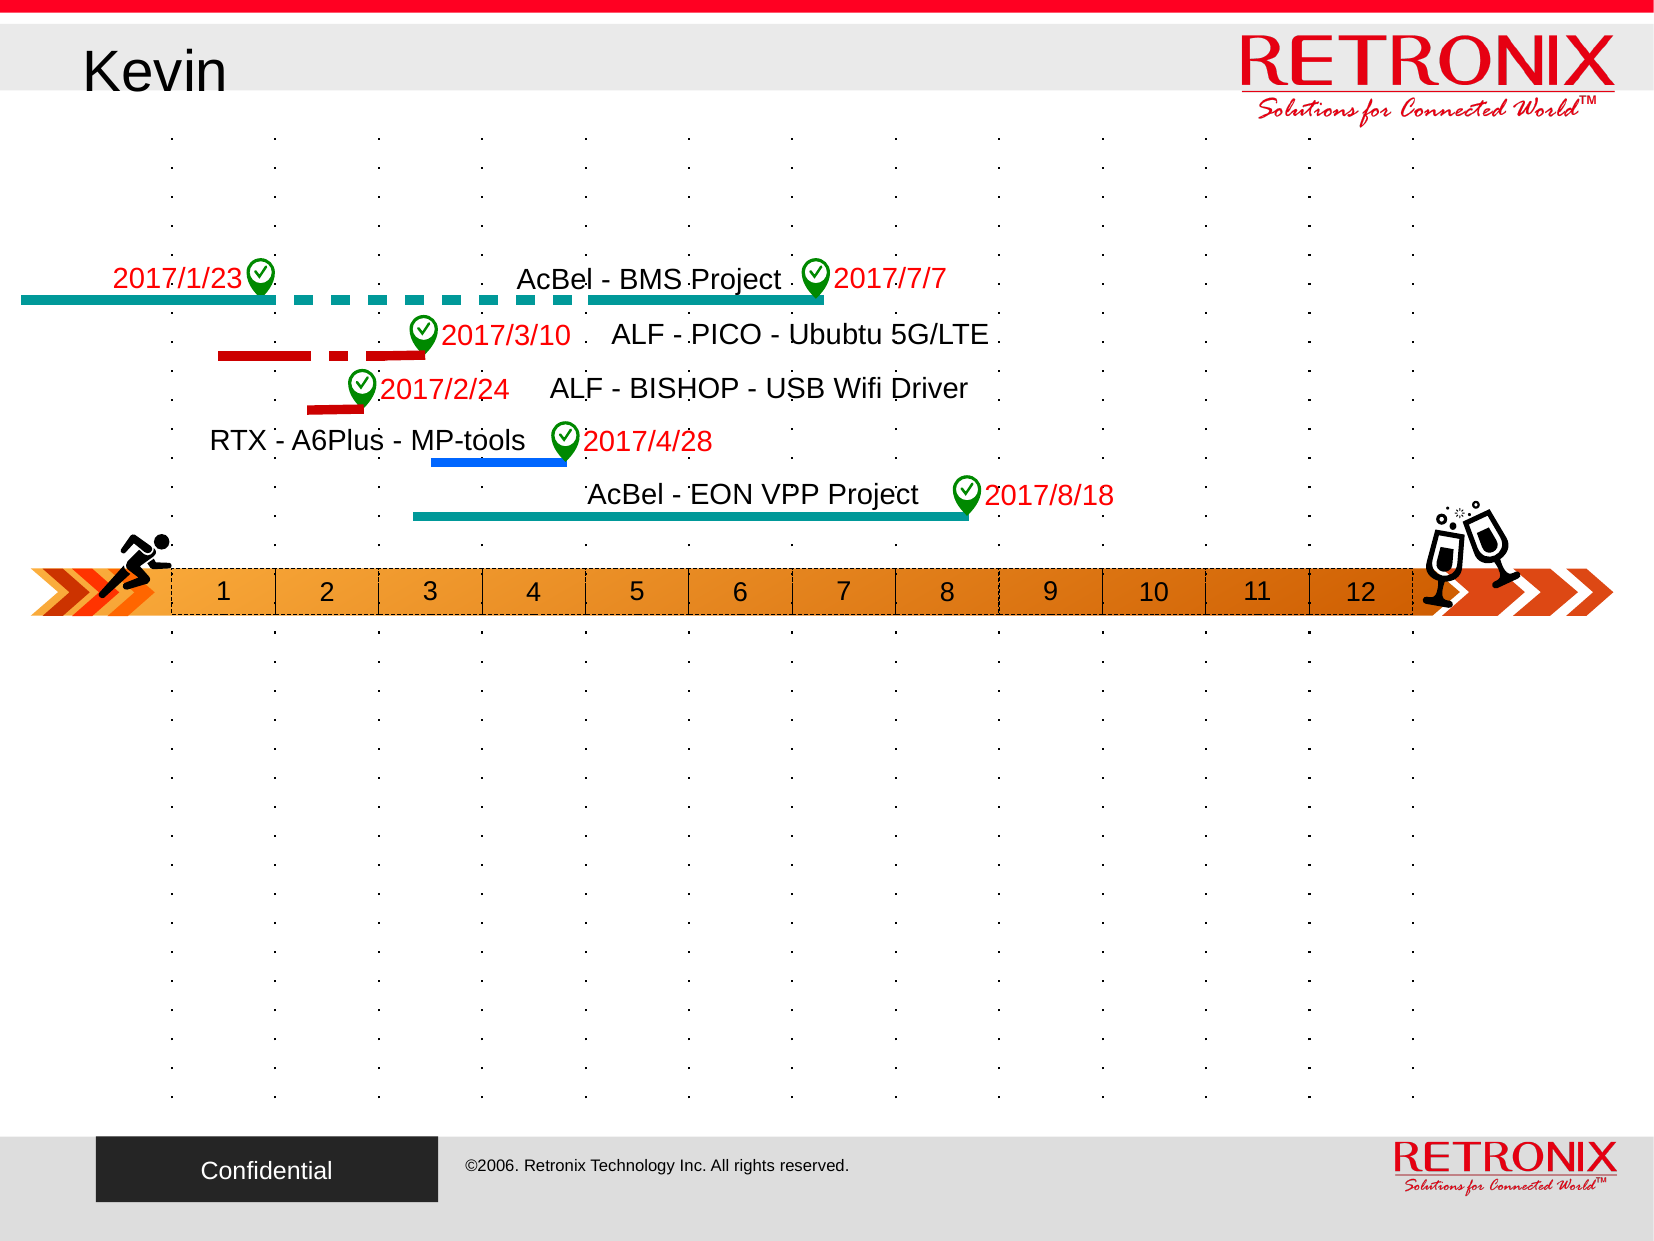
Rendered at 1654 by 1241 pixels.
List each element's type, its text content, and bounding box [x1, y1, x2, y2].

text_box [1442, 610, 1505, 616]
text_box [1512, 568, 1579, 616]
text_box AcBel - EON VPP Project [572, 468, 970, 516]
picture [347, 368, 364, 404]
picture [1418, 498, 1525, 610]
text_box [1566, 568, 1614, 616]
text_box [30, 568, 1440, 617]
text_box 10 [1102, 568, 1205, 615]
text_box 4 [482, 568, 585, 615]
picture [550, 420, 568, 463]
text_box 5 [585, 568, 688, 615]
text_box 2017/2/24 [364, 365, 525, 414]
text_box 2017/4/28 [568, 417, 729, 466]
picture [408, 314, 426, 350]
text_box 2 [275, 568, 378, 615]
text_box 9 [998, 568, 1102, 615]
picture [258, 257, 276, 295]
text_box AcBel - BMS Project [501, 252, 814, 301]
text_box 12 [1309, 568, 1413, 615]
text_box 1 [171, 568, 275, 615]
text_box 7 [792, 568, 895, 615]
text_box 2017/7/7 [818, 254, 963, 303]
picture [1391, 1139, 1621, 1198]
text_box 3 [378, 568, 482, 615]
picture [97, 533, 173, 599]
picture [800, 257, 818, 300]
text_box RTX - A6Plus - MP-tools [194, 414, 562, 462]
picture [1235, 31, 1621, 130]
text_box 2017/1/23 [98, 254, 258, 303]
text_box ALF - PICO - Ububtu 5G/LTE [596, 307, 1024, 356]
text_box 11 [1205, 568, 1309, 615]
text_box ALF - BISHOP - USB Wifi Driver [535, 361, 1004, 410]
text_box 2017/3/10 [426, 311, 587, 360]
text_box 8 [895, 568, 998, 615]
text_box 6 [688, 568, 792, 615]
picture [951, 474, 969, 517]
title Kevin [82, 23, 1205, 119]
text_box 2017/8/18 [969, 471, 1130, 520]
